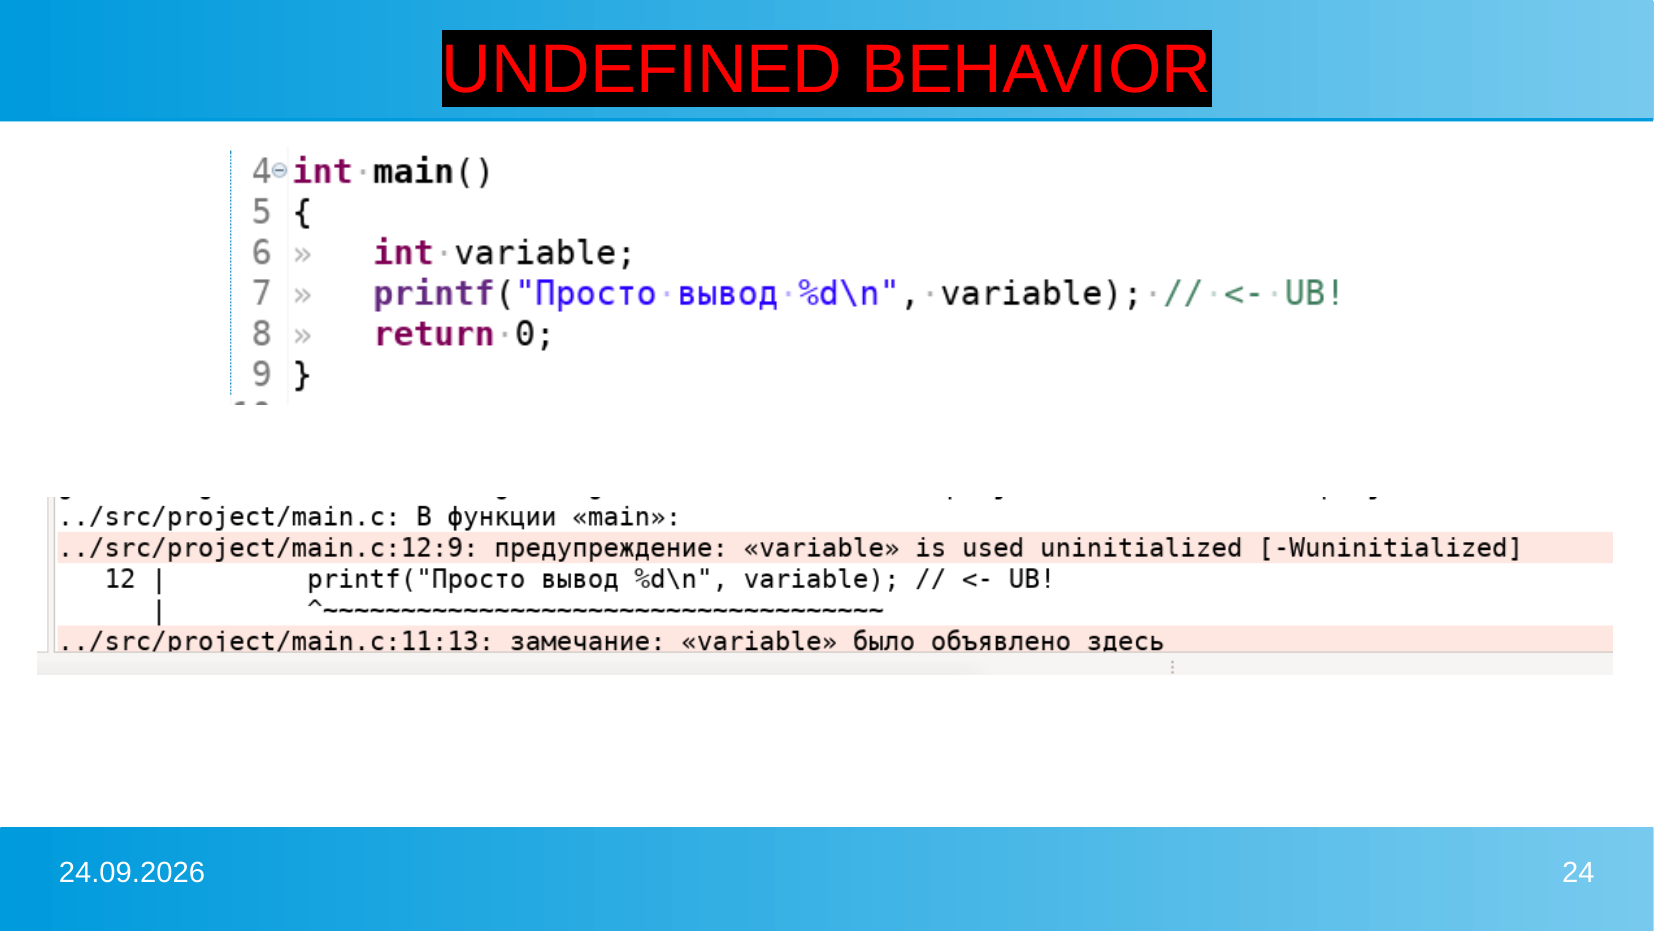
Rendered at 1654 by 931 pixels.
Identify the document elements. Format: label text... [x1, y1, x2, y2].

picture [37, 497, 1613, 676]
title UNDEFINED BEHAVIOR [59, 29, 1595, 108]
picture [230, 146, 1388, 405]
